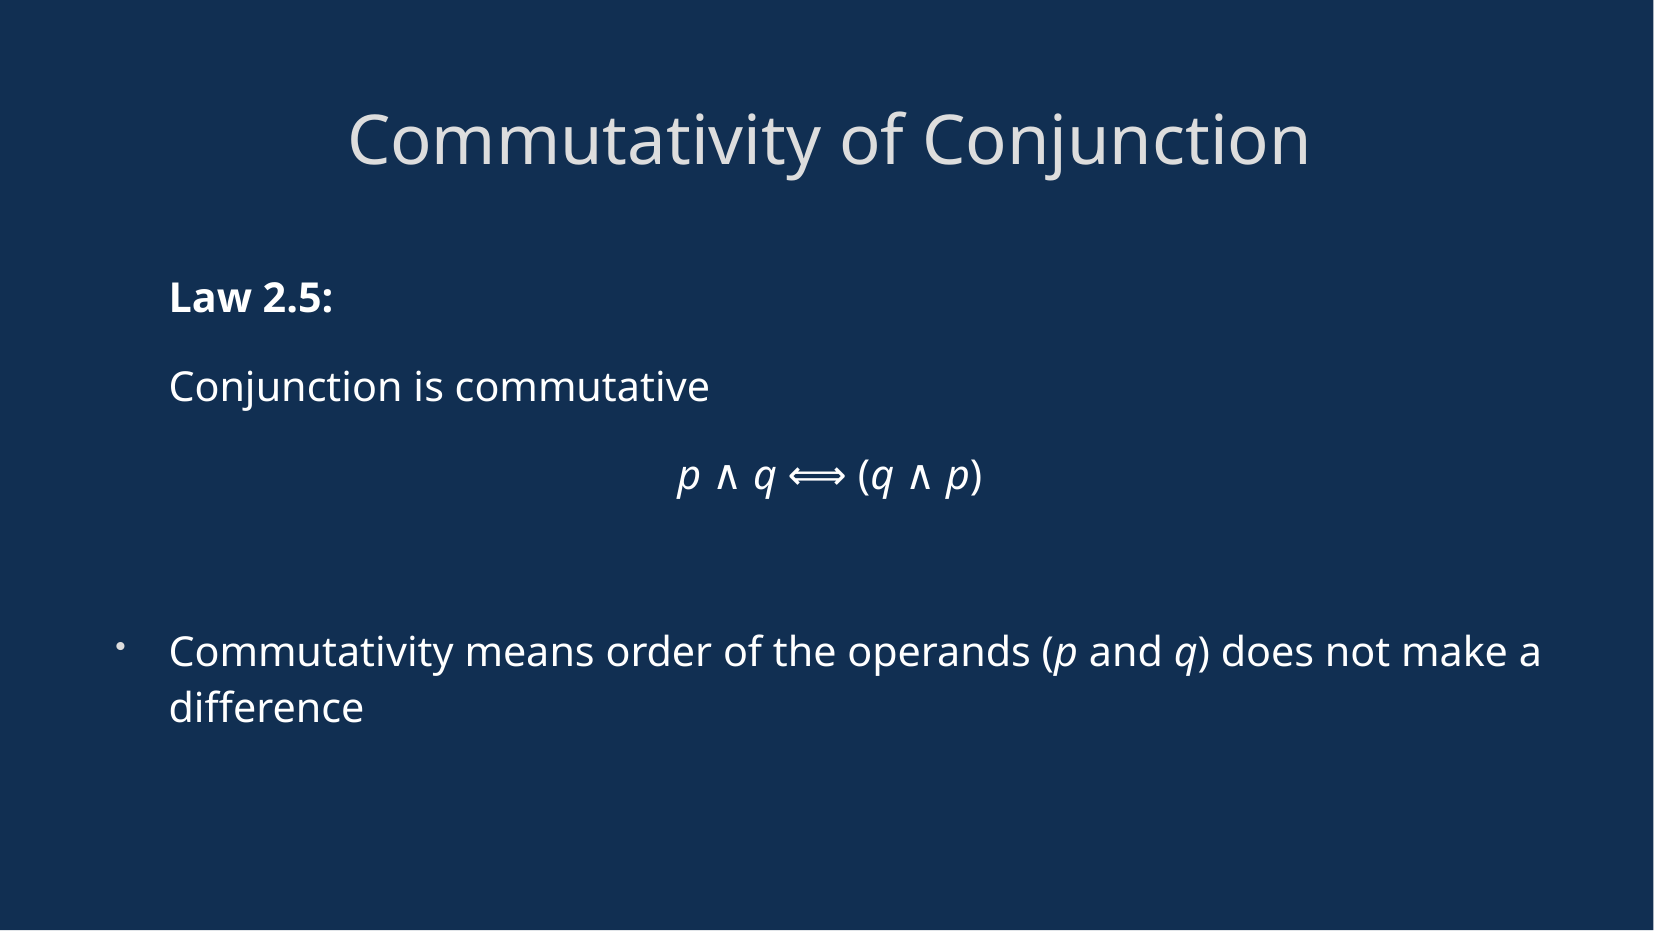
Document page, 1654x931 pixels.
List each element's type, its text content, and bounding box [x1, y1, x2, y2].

list Law 2.5: Conjunction is commutative p ∧ q ⟺ (q ∧ p) Commutativity means order of the operands (p and q) does not make a difference [97, 268, 1563, 806]
title Commutativity of Conjunction [97, 56, 1563, 220]
